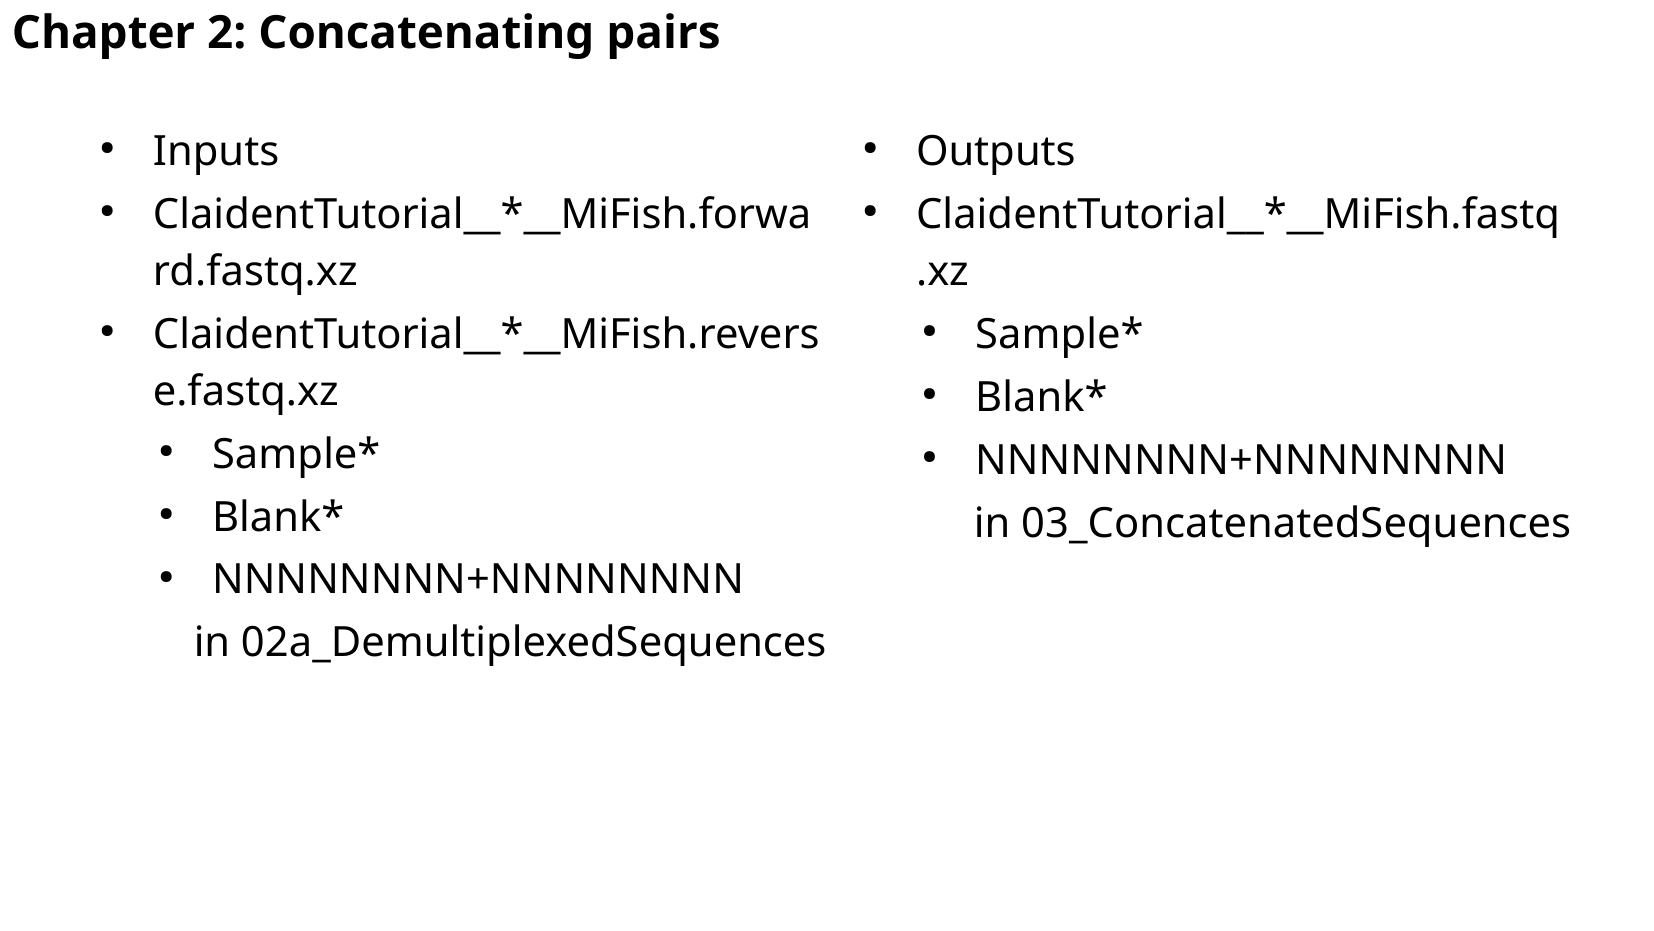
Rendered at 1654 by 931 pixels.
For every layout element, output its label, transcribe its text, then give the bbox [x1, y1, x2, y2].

list Outputs ClaidentTutorial__*__MiFish.fastq.xz Sample* Blank* NNNNNNNN+NNNNNNNN in 03_ConcatenatedSequences [845, 120, 1572, 759]
list Inputs ClaidentTutorial__*__MiFish.forward.fastq.xz ClaidentTutorial__*__MiFish.reverse.fastq.xz Sample* Blank* NNNNNNNN+NNNNNNNN in 02a_DemultiplexedSequences [82, 120, 827, 810]
title Chapter 2: Concatenating pairs [11, 0, 1642, 130]
